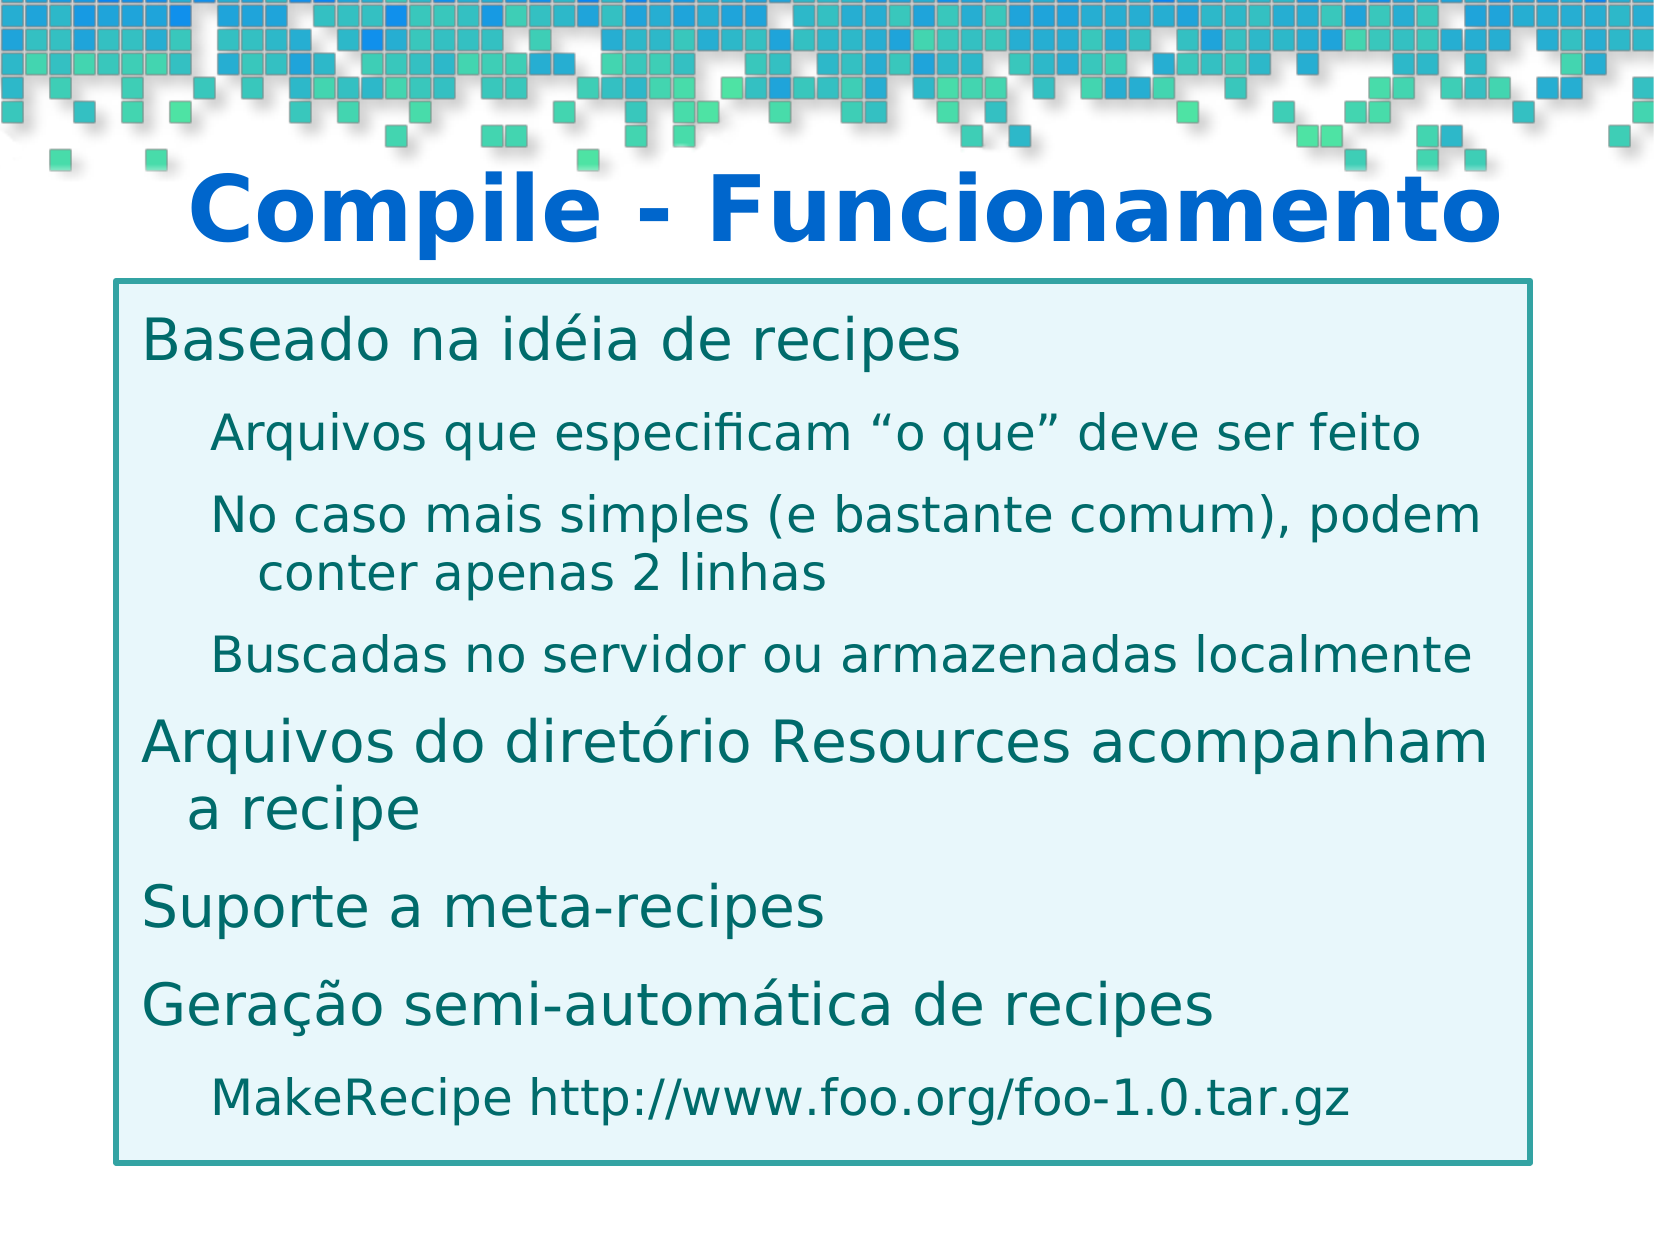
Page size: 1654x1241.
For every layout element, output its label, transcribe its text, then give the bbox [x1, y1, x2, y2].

picture [0, 0, 1654, 185]
title Compile - Funcionamento [112, 132, 1581, 287]
list Baseado na idéia de recipes Arquivos que especificam “o que” deve ser feito No caso mais simples (e bastante comum), podem conter apenas 2 linhas Buscadas no servidor ou armazenadas localmente Arquivos do diretório Resources acompanham a recipe Suporte a meta-recipes Geração semi-automática de recipes MakeRecipe http://www.foo.org/foo-1.0.tar.gz [115, 306, 1528, 1160]
